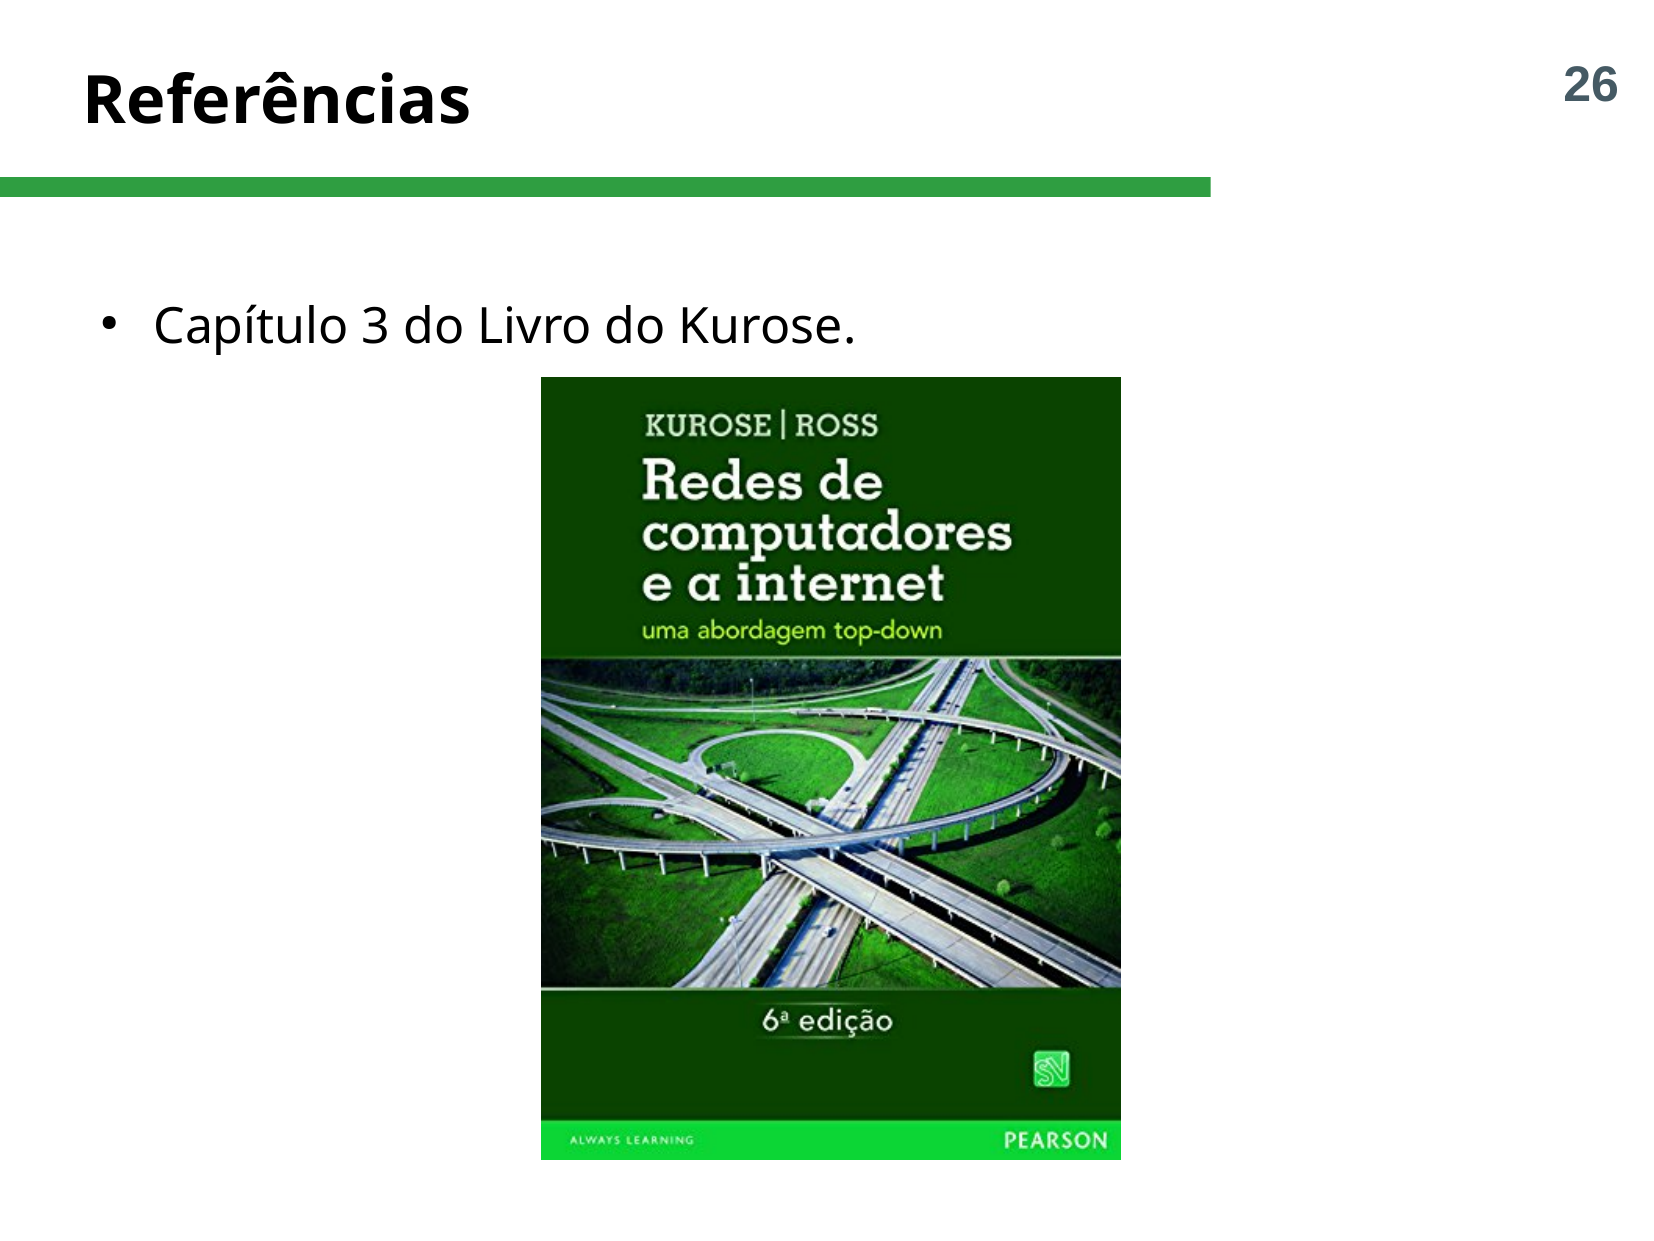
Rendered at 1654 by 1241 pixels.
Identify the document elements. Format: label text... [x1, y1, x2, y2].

title Referências [82, 0, 1152, 202]
list Capítulo 3 do Livro do Kurose. [82, 290, 1571, 1216]
picture [541, 377, 1121, 1160]
